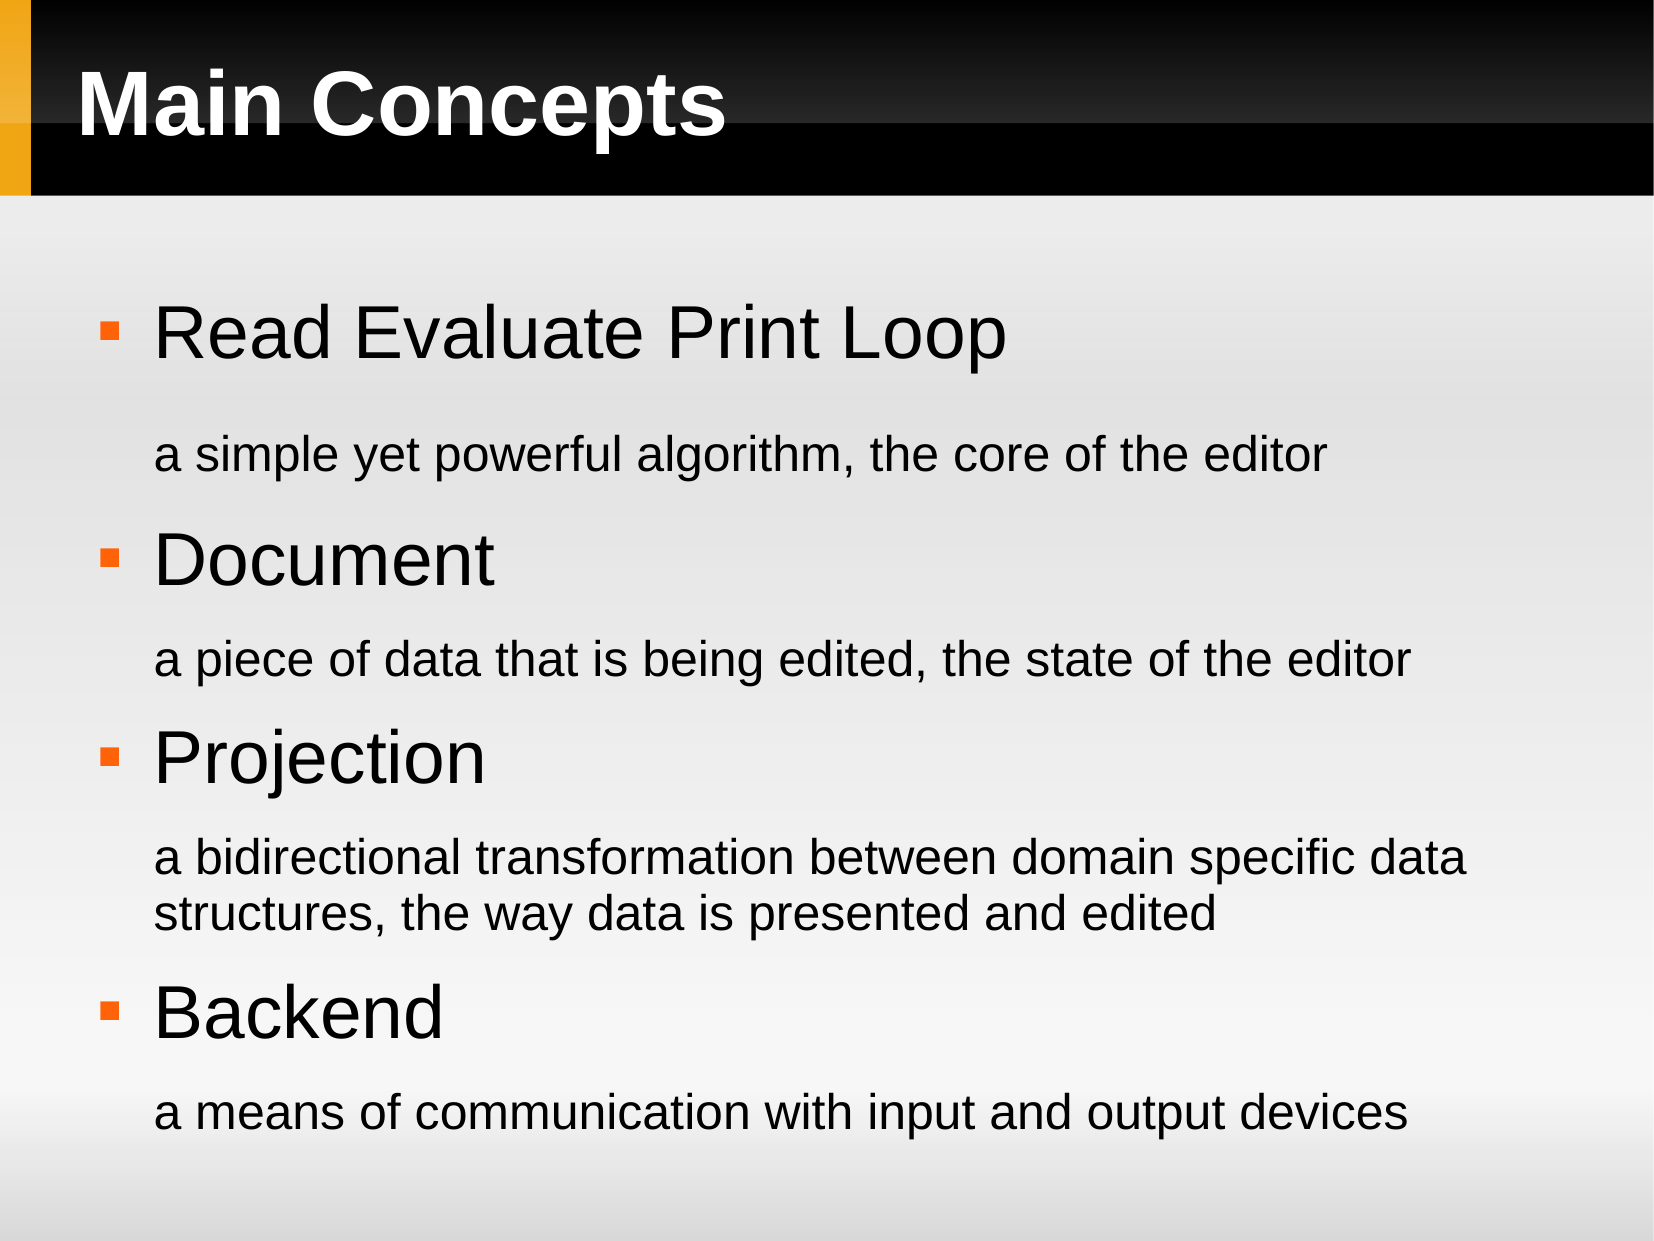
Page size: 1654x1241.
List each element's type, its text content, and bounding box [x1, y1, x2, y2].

list Read Evaluate Print Loop a simple yet powerful algorithm, the core of the editor Document a piece of data that is being edited, the state of the editor Projection a bidirectional transformation between domain specific data structures, the way data is presented and edited Backend a means of communication with input and output devices [82, 290, 1571, 1142]
picture [0, 0, 1654, 1241]
title Main Concepts [76, 0, 1565, 208]
